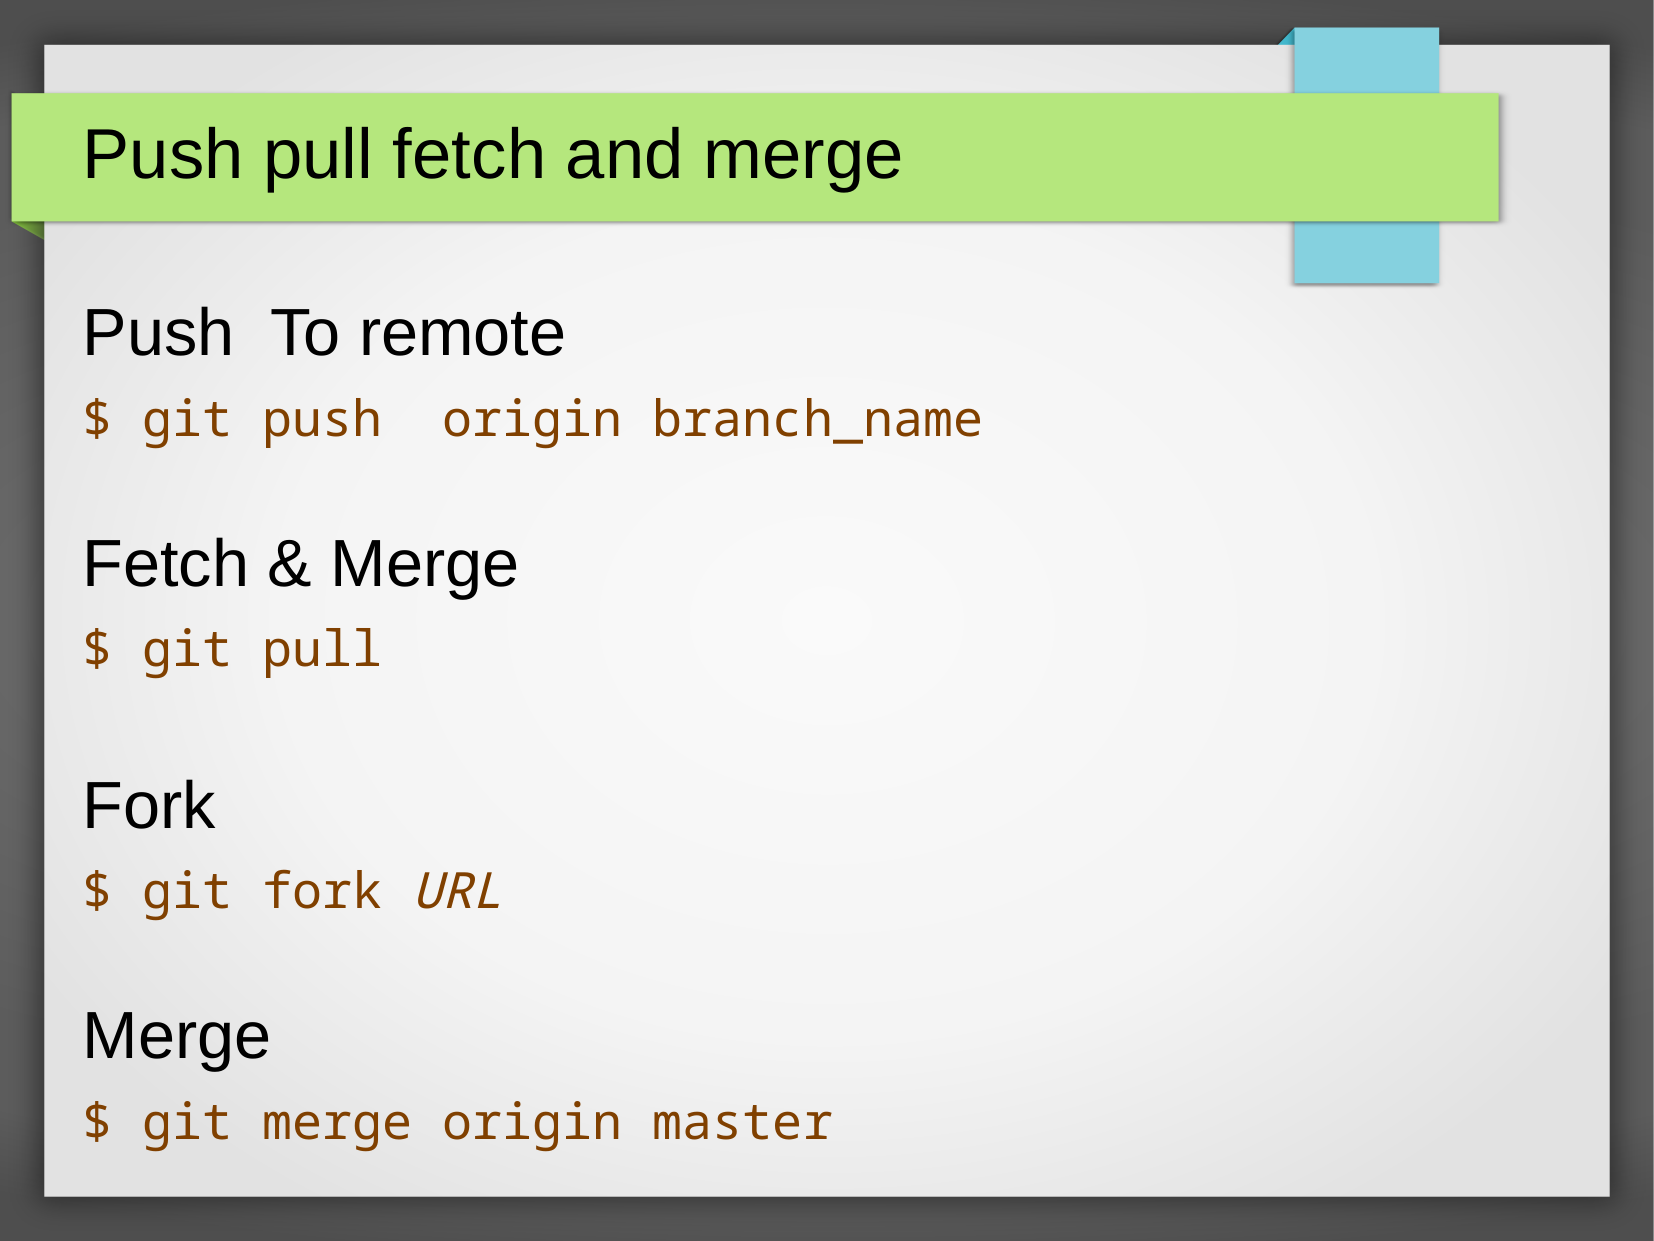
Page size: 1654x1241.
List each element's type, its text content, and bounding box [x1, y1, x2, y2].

picture [0, 0, 1654, 1241]
title Push pull fetch and merge [82, 94, 1264, 213]
subtitle Push To remote $ git push origin branch_name Fetch & Merge $ git pull Fork $ git fork URL Merge $ git merge origin master Git push and pull command $git push origin master $git pull origin master [82, 295, 1571, 1241]
